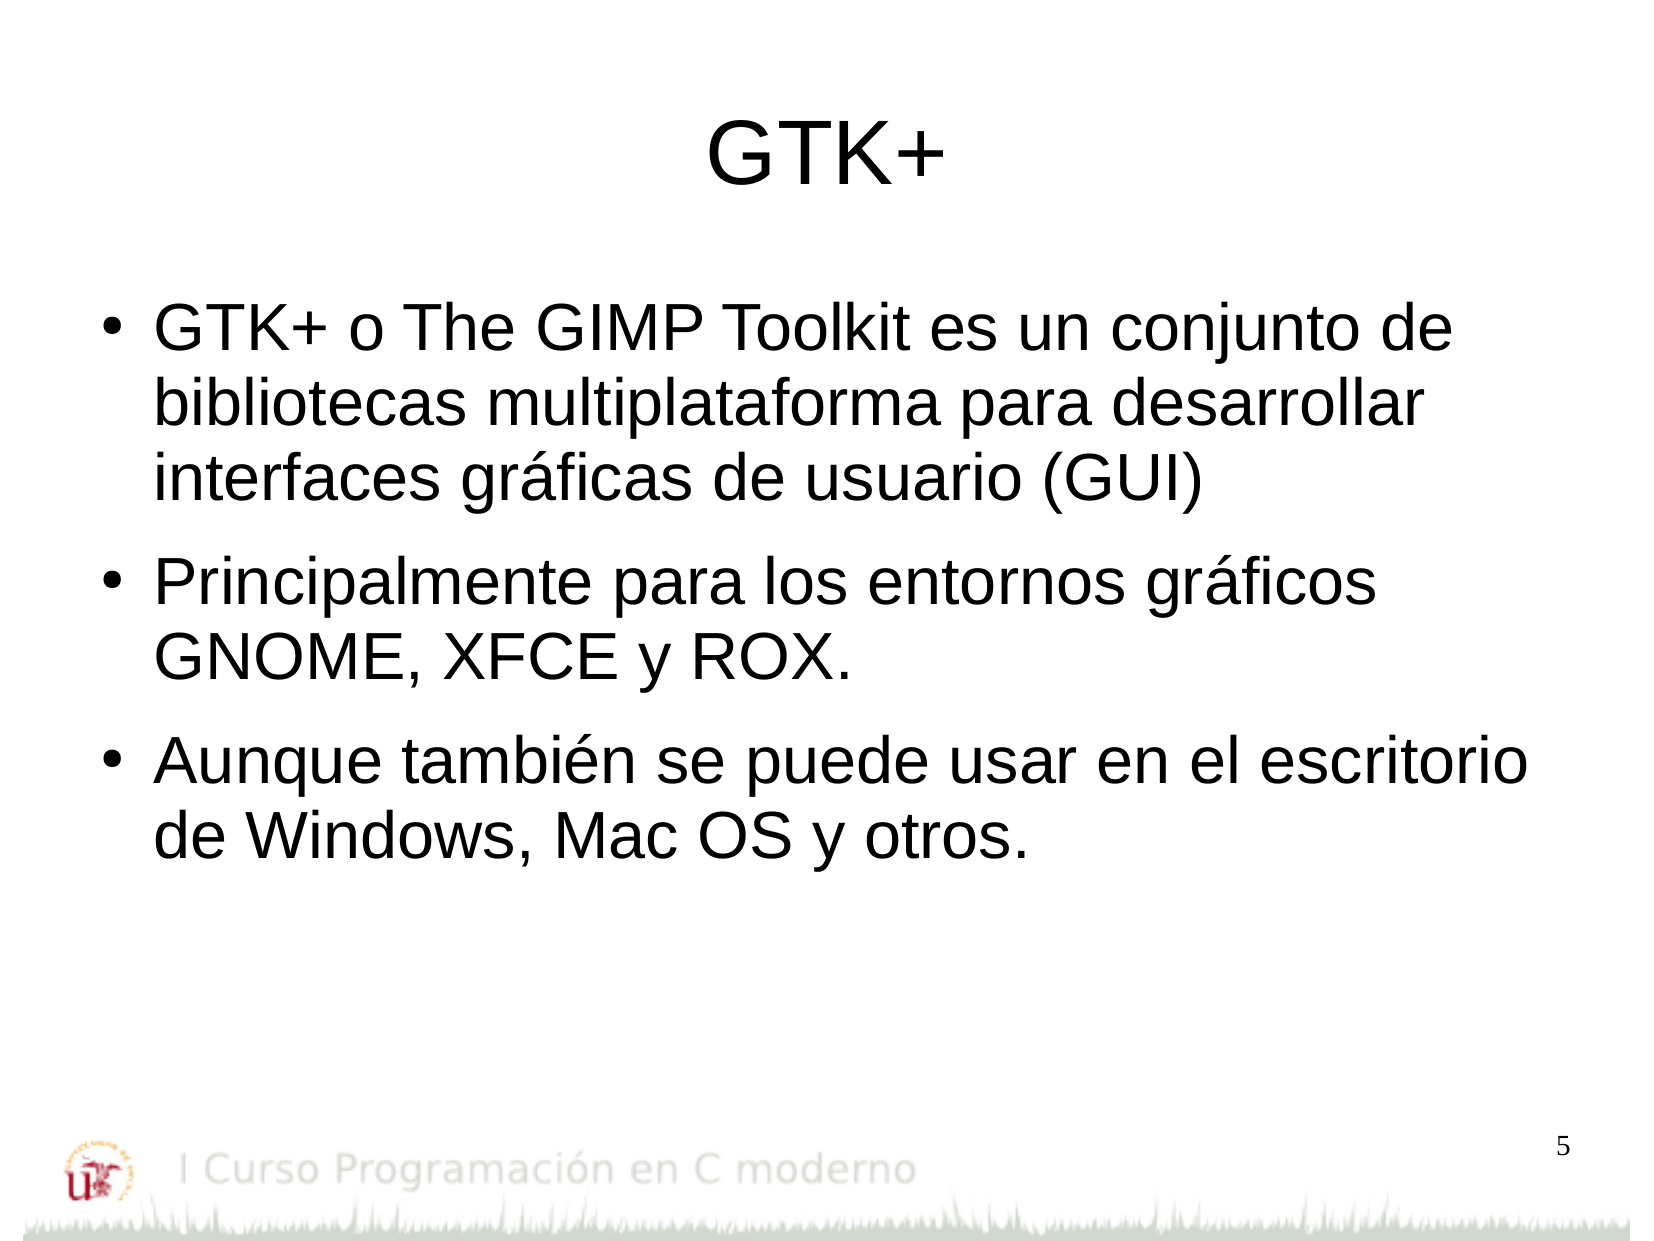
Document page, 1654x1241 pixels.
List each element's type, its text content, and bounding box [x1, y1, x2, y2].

picture [23, 1136, 1630, 1241]
list GTK+ o The GIMP Toolkit es un conjunto de bibliotecas multiplataforma para desarrollar interfaces gráficas de usuario (GUI) Principalmente para los entornos gráficos GNOME, XFCE y ROX. Aunque también se puede usar en el escritorio de Windows, Mac OS y otros. [82, 290, 1538, 1010]
title GTK+ [82, 49, 1571, 257]
